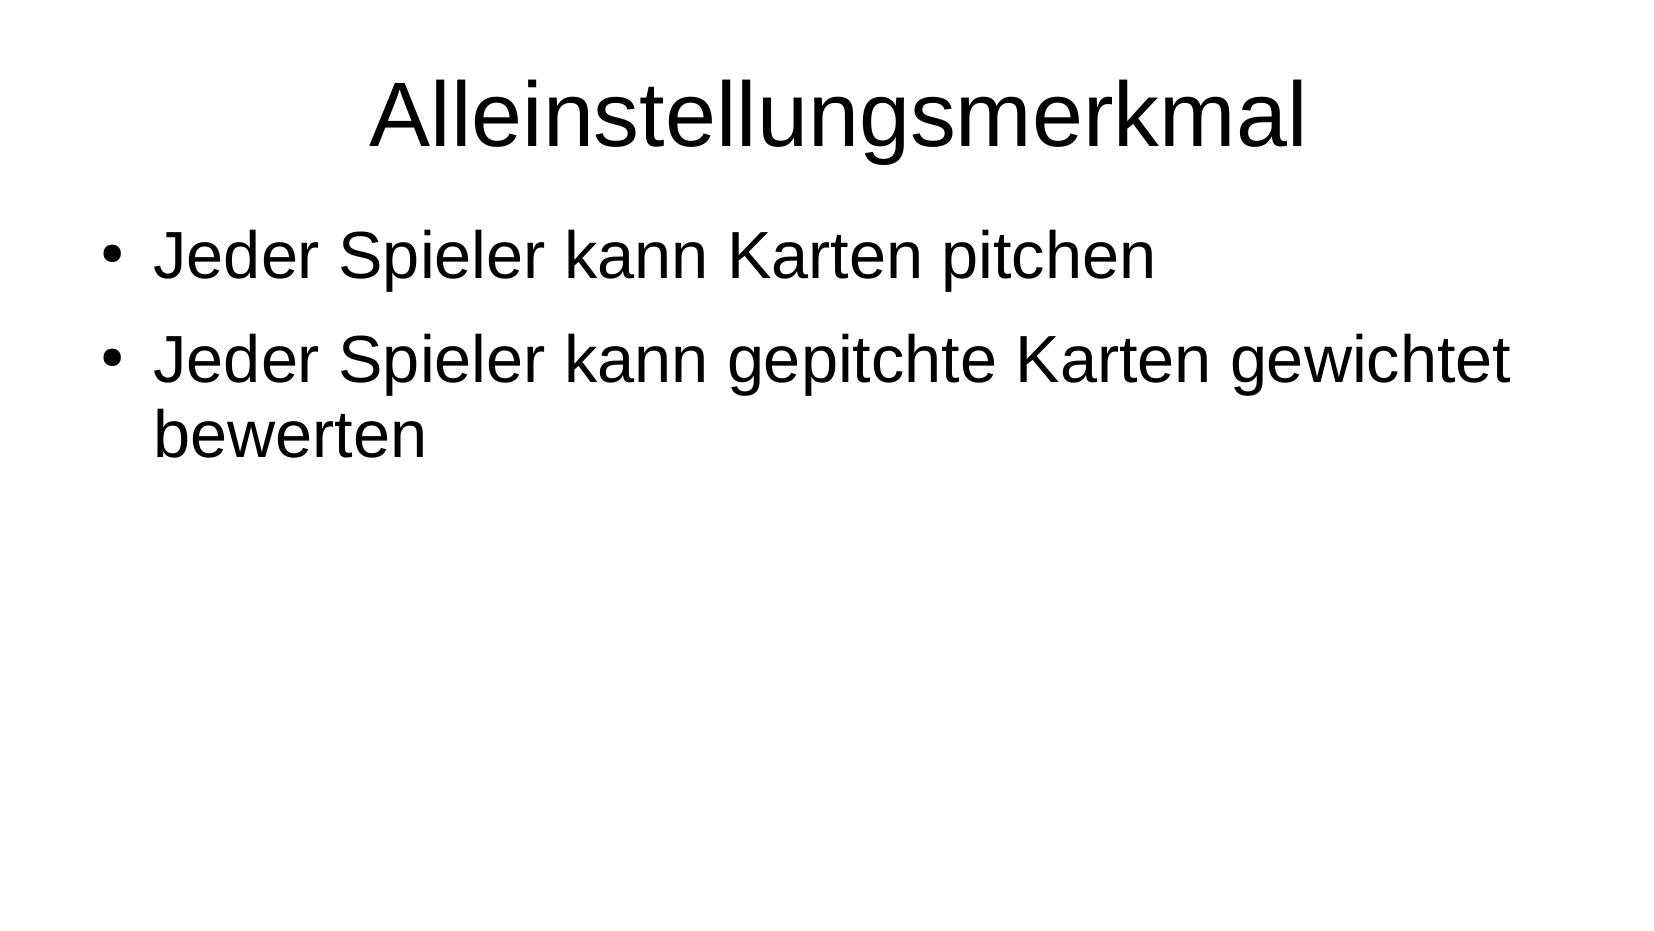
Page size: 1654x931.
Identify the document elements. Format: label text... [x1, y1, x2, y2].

list Jeder Spieler kann Karten pitchen Jeder Spieler kann gepitchte Karten gewichtet bewerten [82, 217, 1571, 758]
title Alleinstellungsmerkmal [82, 37, 1571, 193]
